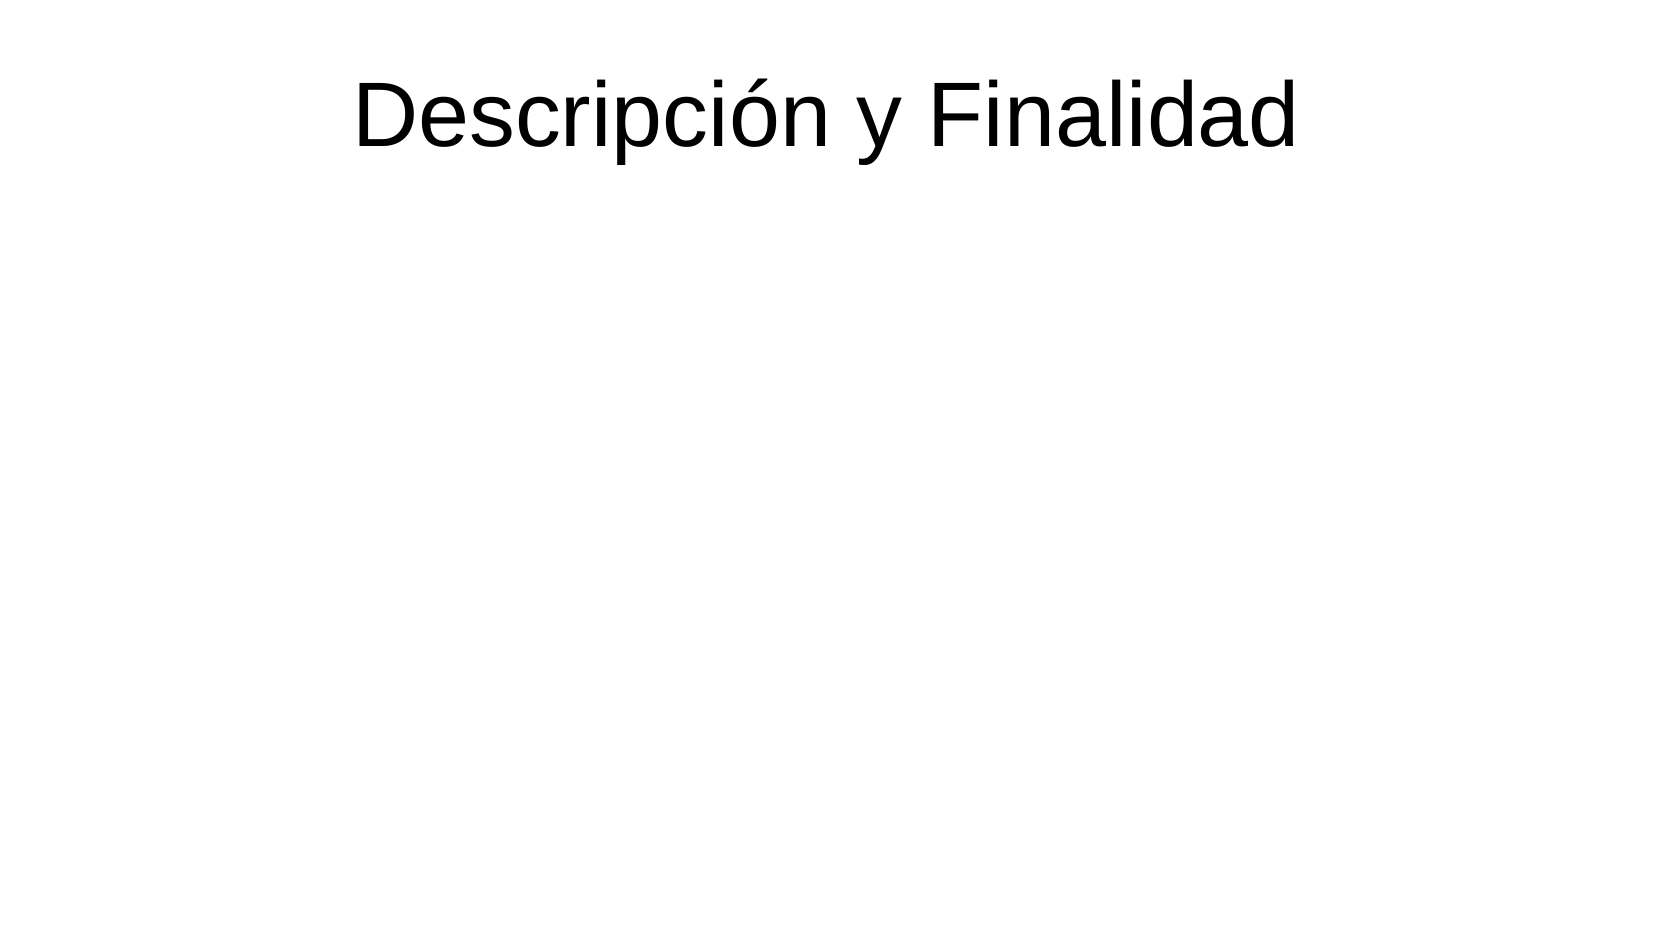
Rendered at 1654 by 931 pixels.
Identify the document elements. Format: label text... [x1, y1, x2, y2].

title Descripción y Finalidad [82, 37, 1571, 193]
